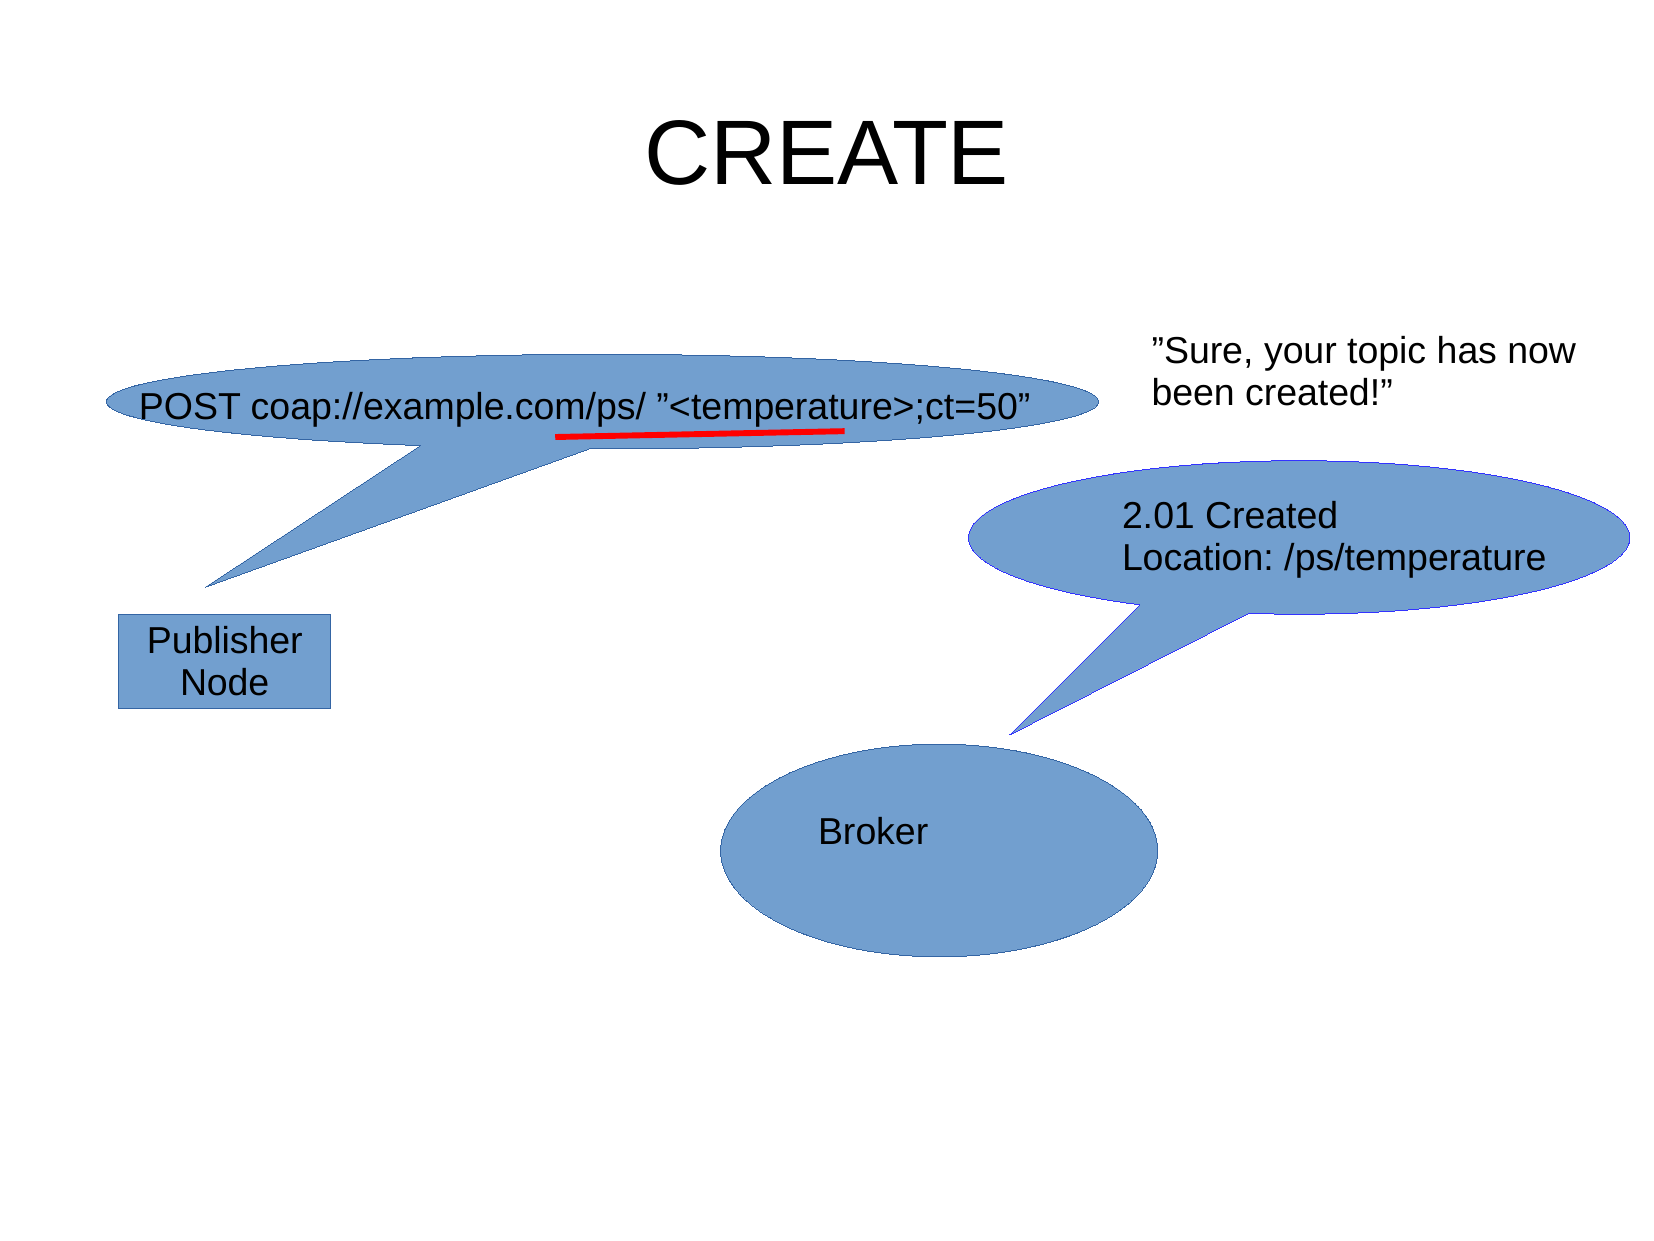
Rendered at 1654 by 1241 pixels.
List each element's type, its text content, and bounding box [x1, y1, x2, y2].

text_box POST coap://example.com/ps/ ”<temperature>;ct=50” [124, 378, 1081, 477]
text_box [1565, 491, 1630, 584]
title CREATE [82, 49, 1572, 257]
text_box Broker [803, 803, 1075, 861]
text_box [968, 460, 1545, 735]
text_box [1081, 389, 1099, 415]
text_box 2.01 Created Location: /ps/temperature [1104, 484, 1565, 589]
text_box ”Sure, your topic has now been created!” [1133, 318, 1654, 424]
text_box Publisher Node [118, 614, 331, 709]
text_box [173, 354, 1033, 378]
text_box [720, 744, 1158, 957]
text_box [205, 477, 512, 588]
text_box [106, 389, 124, 415]
